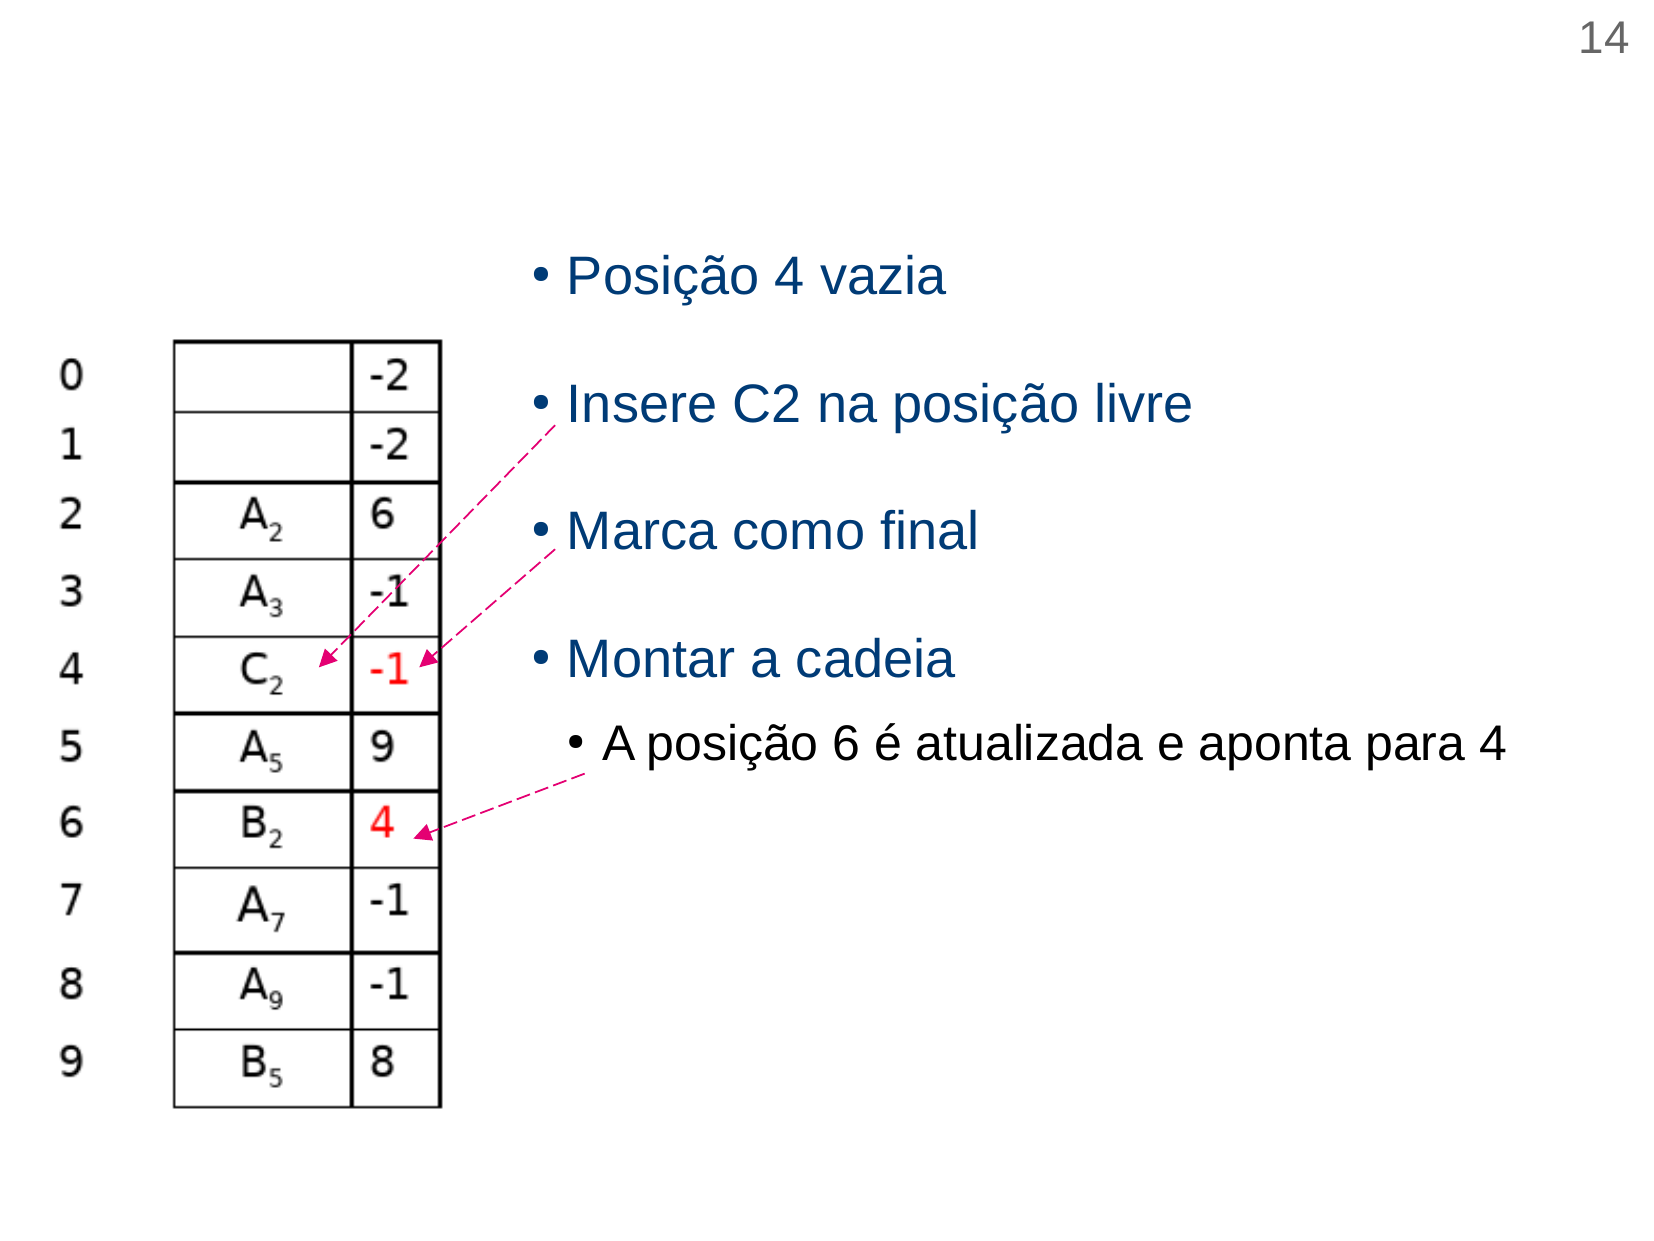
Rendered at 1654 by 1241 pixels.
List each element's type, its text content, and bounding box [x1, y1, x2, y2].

picture [56, 336, 449, 1113]
list Posição 4 vazia Insere C2 na posição livre Marca como final Montar a cadeia A posição 6 é atualizada e aponta para 4 [531, 236, 1595, 1211]
